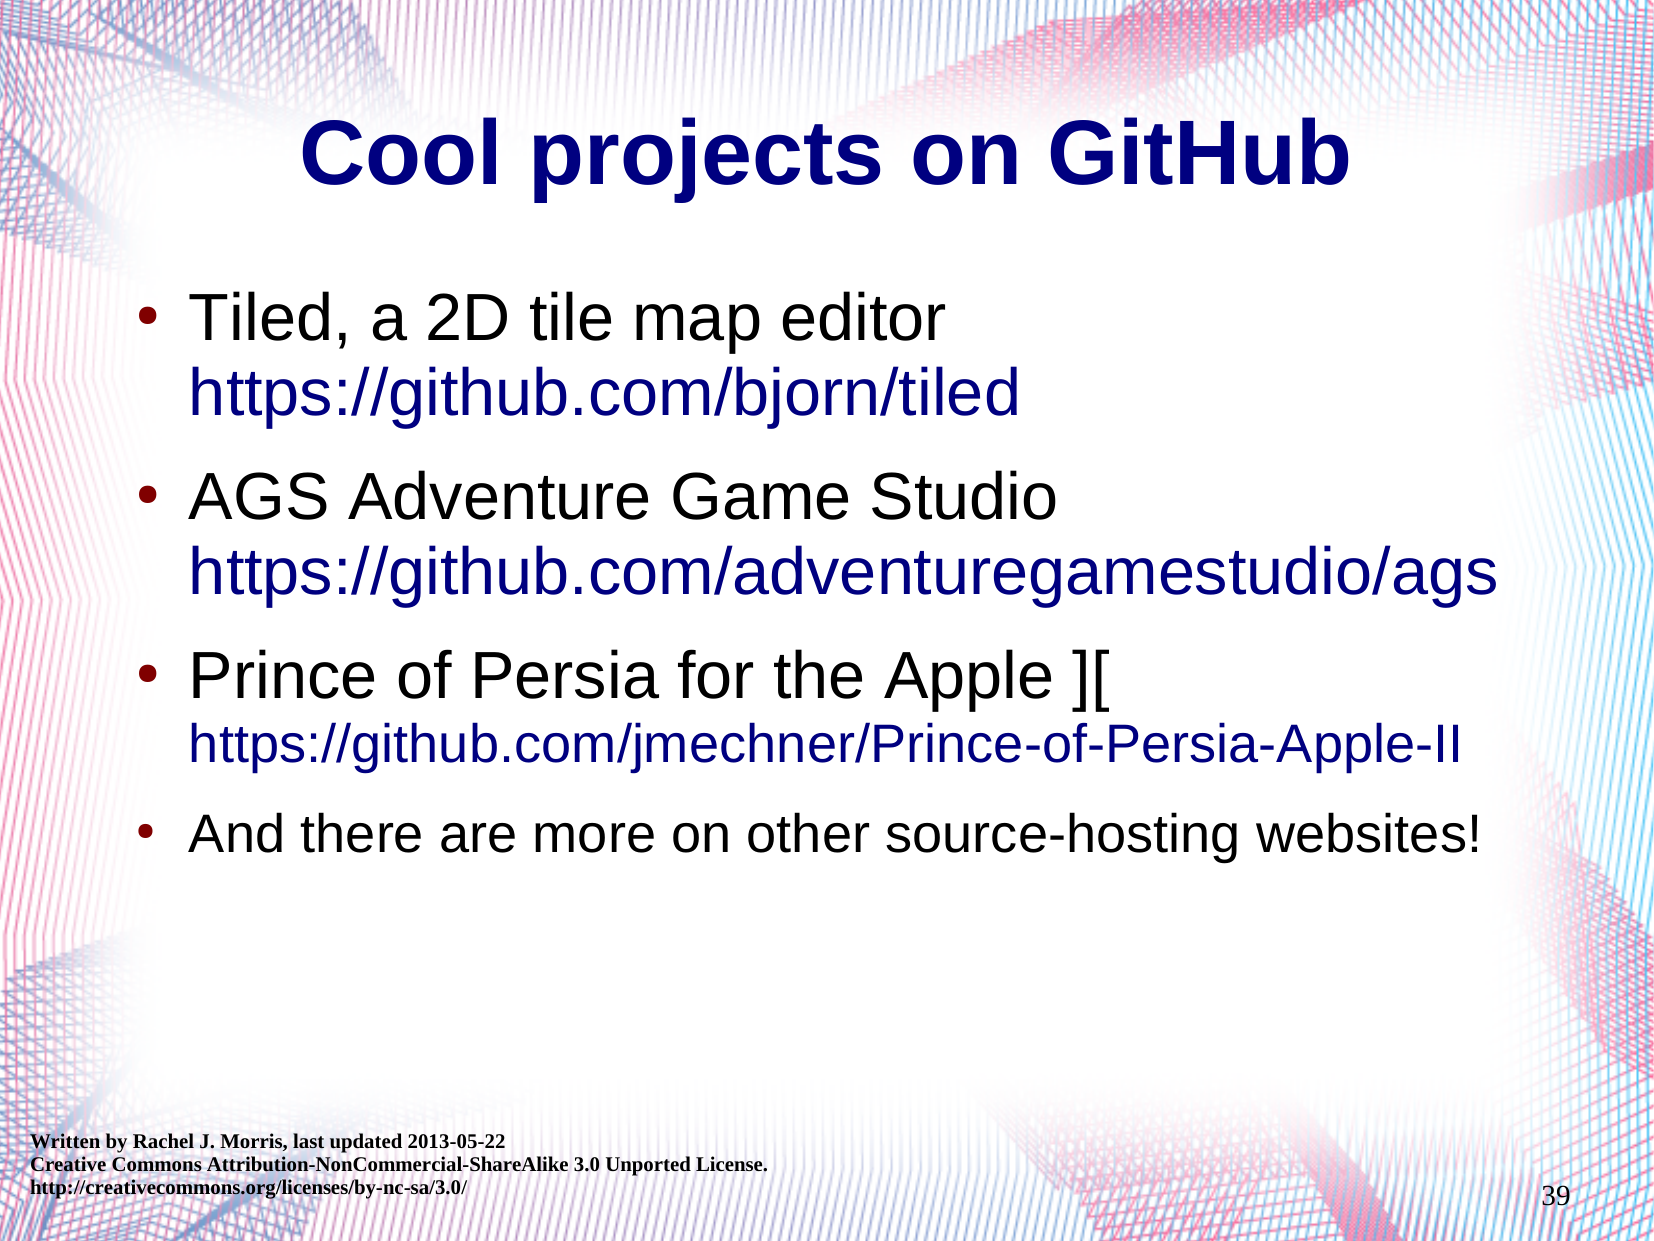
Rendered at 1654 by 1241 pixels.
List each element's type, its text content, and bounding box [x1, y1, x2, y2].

picture [0, 0, 1654, 1241]
title Cool projects on GitHub [82, 49, 1571, 257]
list Tiled, a 2D tile map editor https://github.com/bjorn/tiled AGS Adventure Game Studio https://github.com/adventuregamestudio/ags Prince of Persia for the Apple ][ https://github.com/jmechner/Prince-of-Persia-Apple-II And there are more on other source-hosting websites! [118, 280, 1571, 1000]
